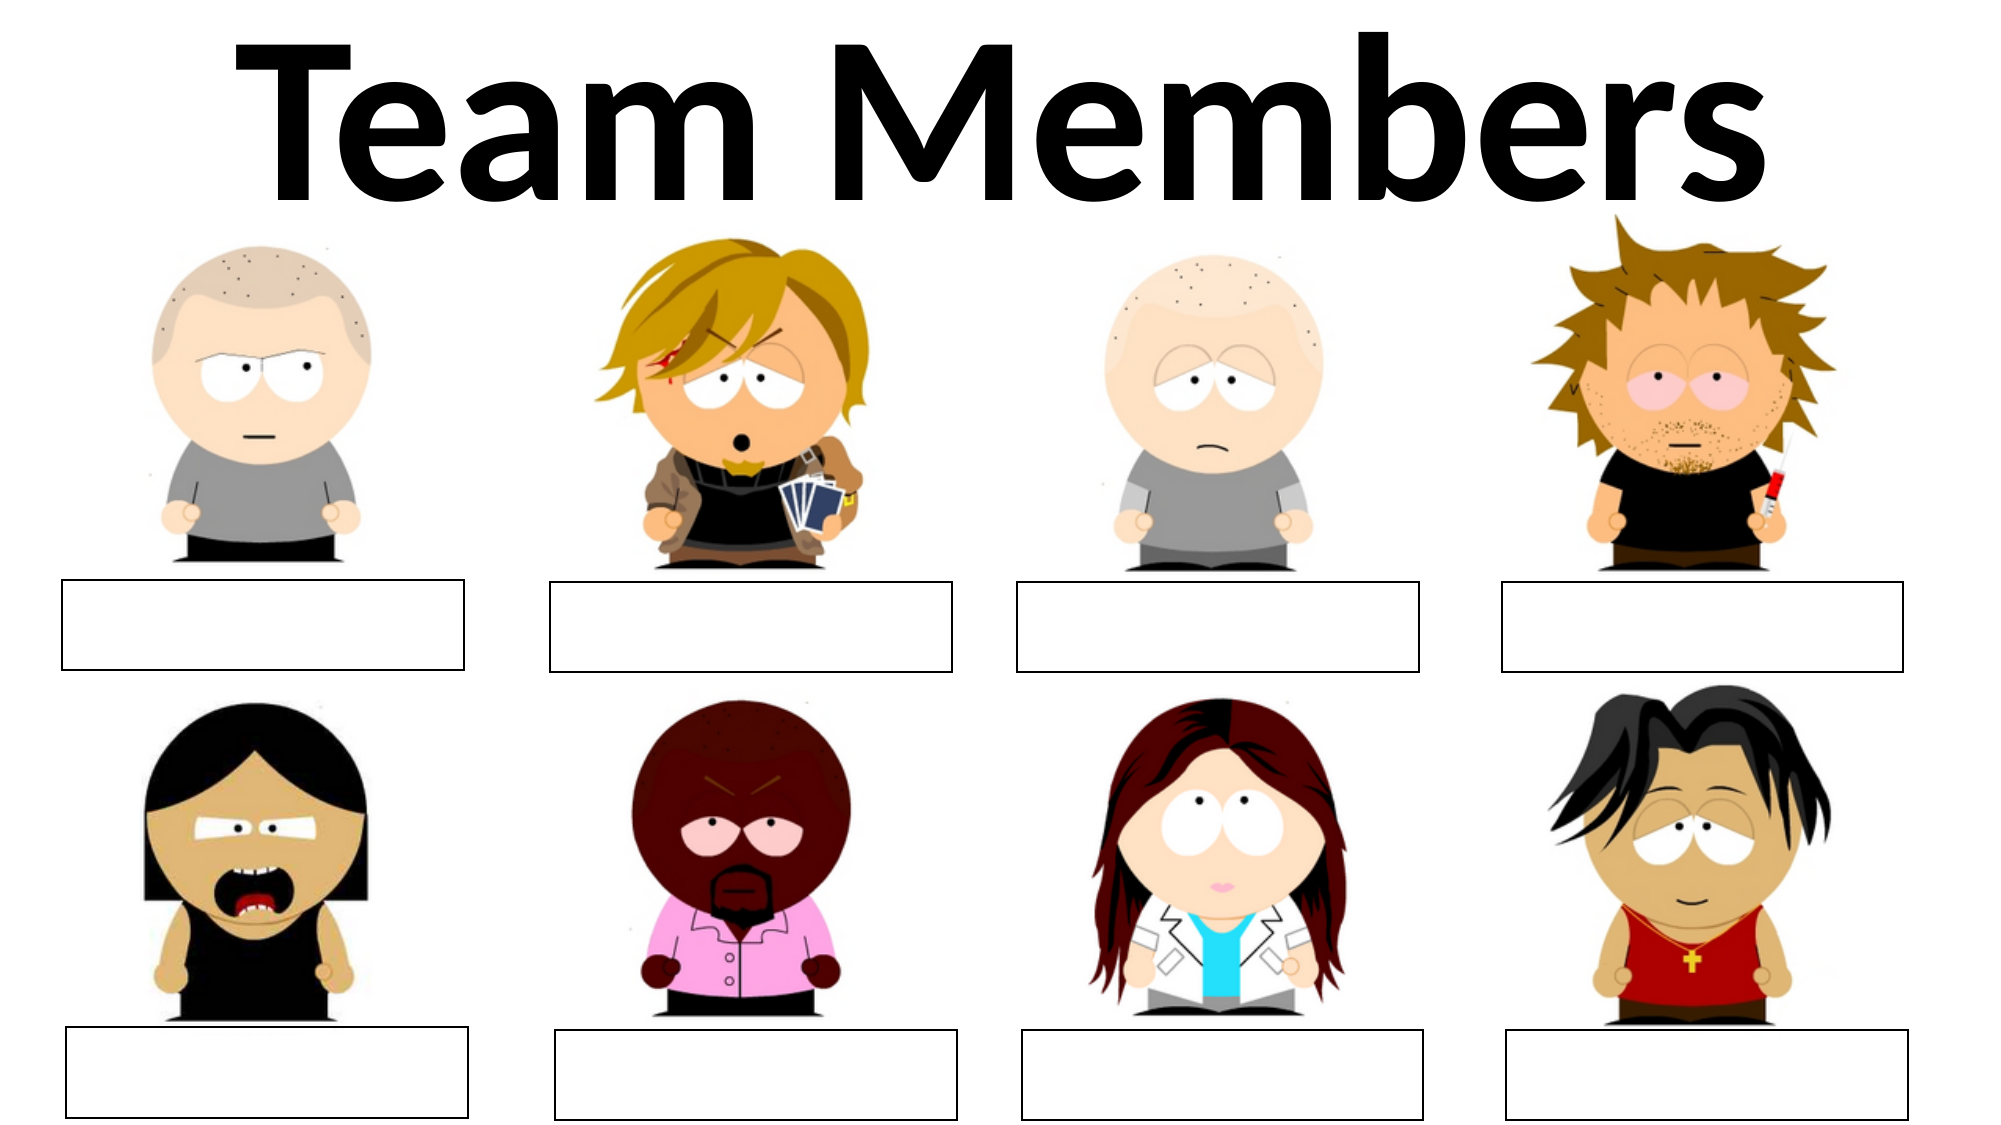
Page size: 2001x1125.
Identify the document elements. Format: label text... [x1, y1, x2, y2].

picture [1084, 681, 1352, 1029]
picture [591, 227, 885, 578]
picture [1546, 681, 1839, 1029]
picture [1073, 238, 1352, 581]
picture [139, 700, 375, 1026]
picture [127, 239, 386, 575]
picture [611, 685, 865, 1022]
picture [1529, 214, 1855, 578]
picture [139, 1028, 375, 1036]
picture [1546, 1031, 1839, 1039]
text_box Team Members [2, 0, 2000, 261]
